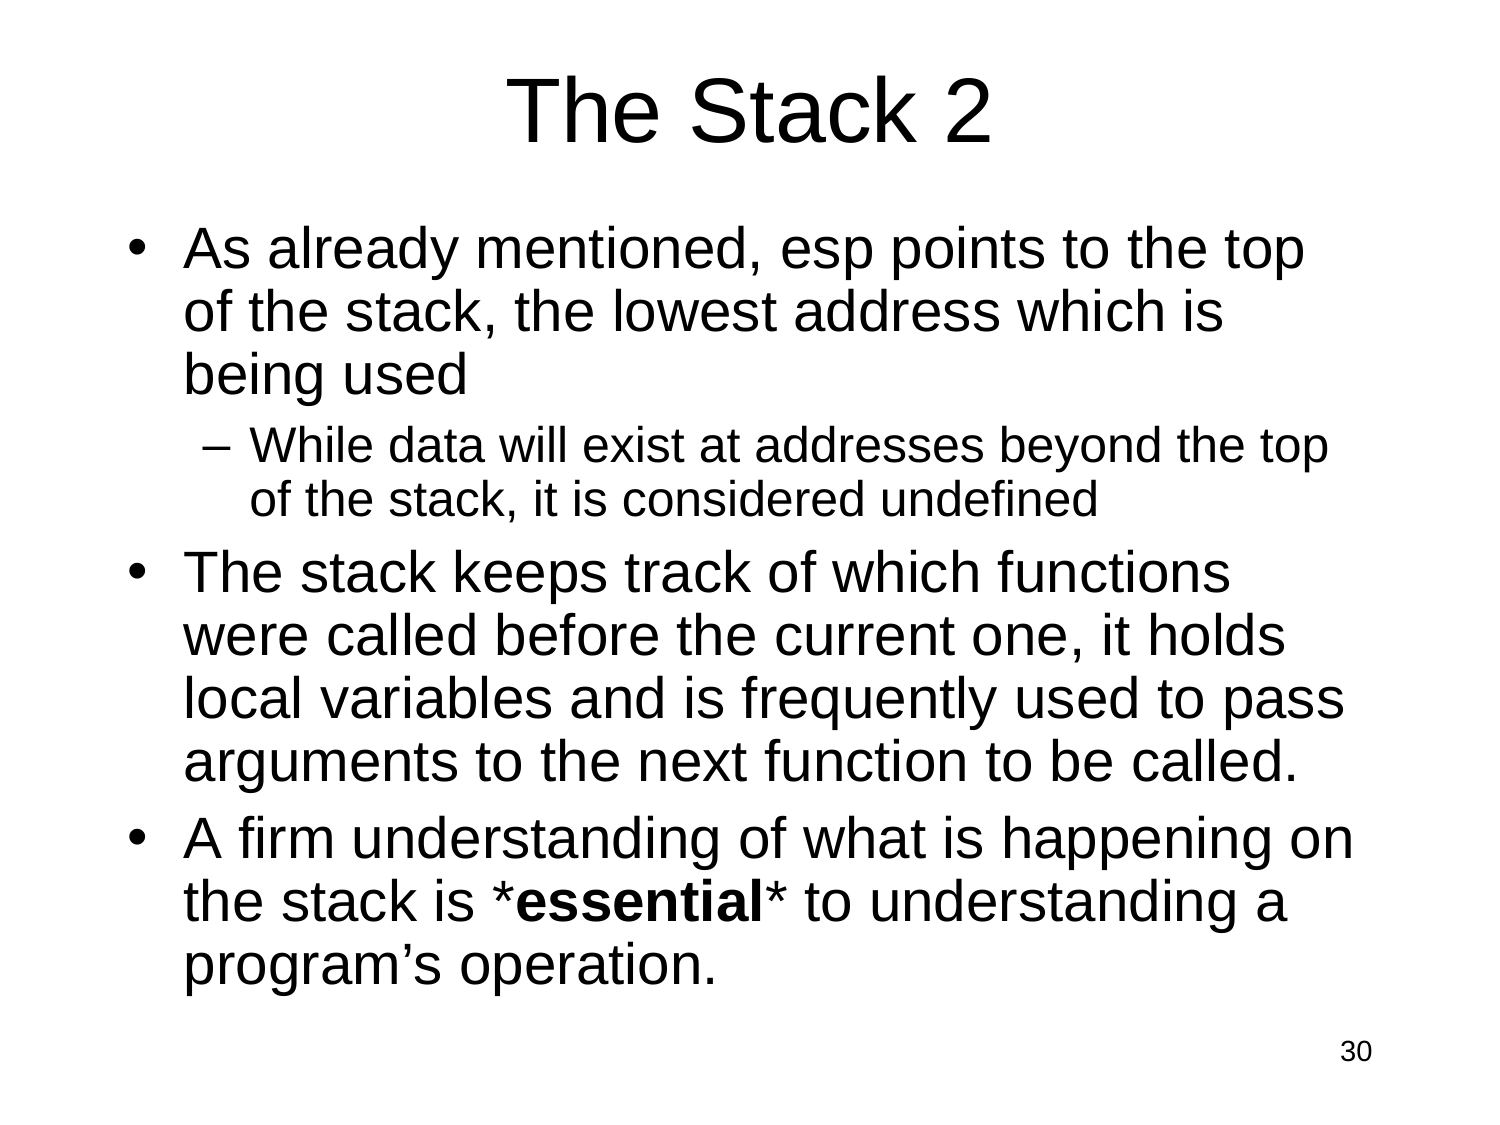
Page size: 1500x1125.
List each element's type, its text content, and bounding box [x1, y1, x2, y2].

text_box <number> [1074, 1025, 1388, 1101]
list As already mentioned, esp points to the top of the stack, the lowest address which is being used While data will exist at addresses beyond the top of the stack, it is considered undefined The stack keeps track of which functions were called before the current one, it holds local variables and is frequently used to pass arguments to the next function to be called. A firm understanding of what is happening on the stack is *essential* to understanding a program’s operation. [112, 210, 1388, 1006]
title The Stack 2 [112, 12, 1388, 201]
